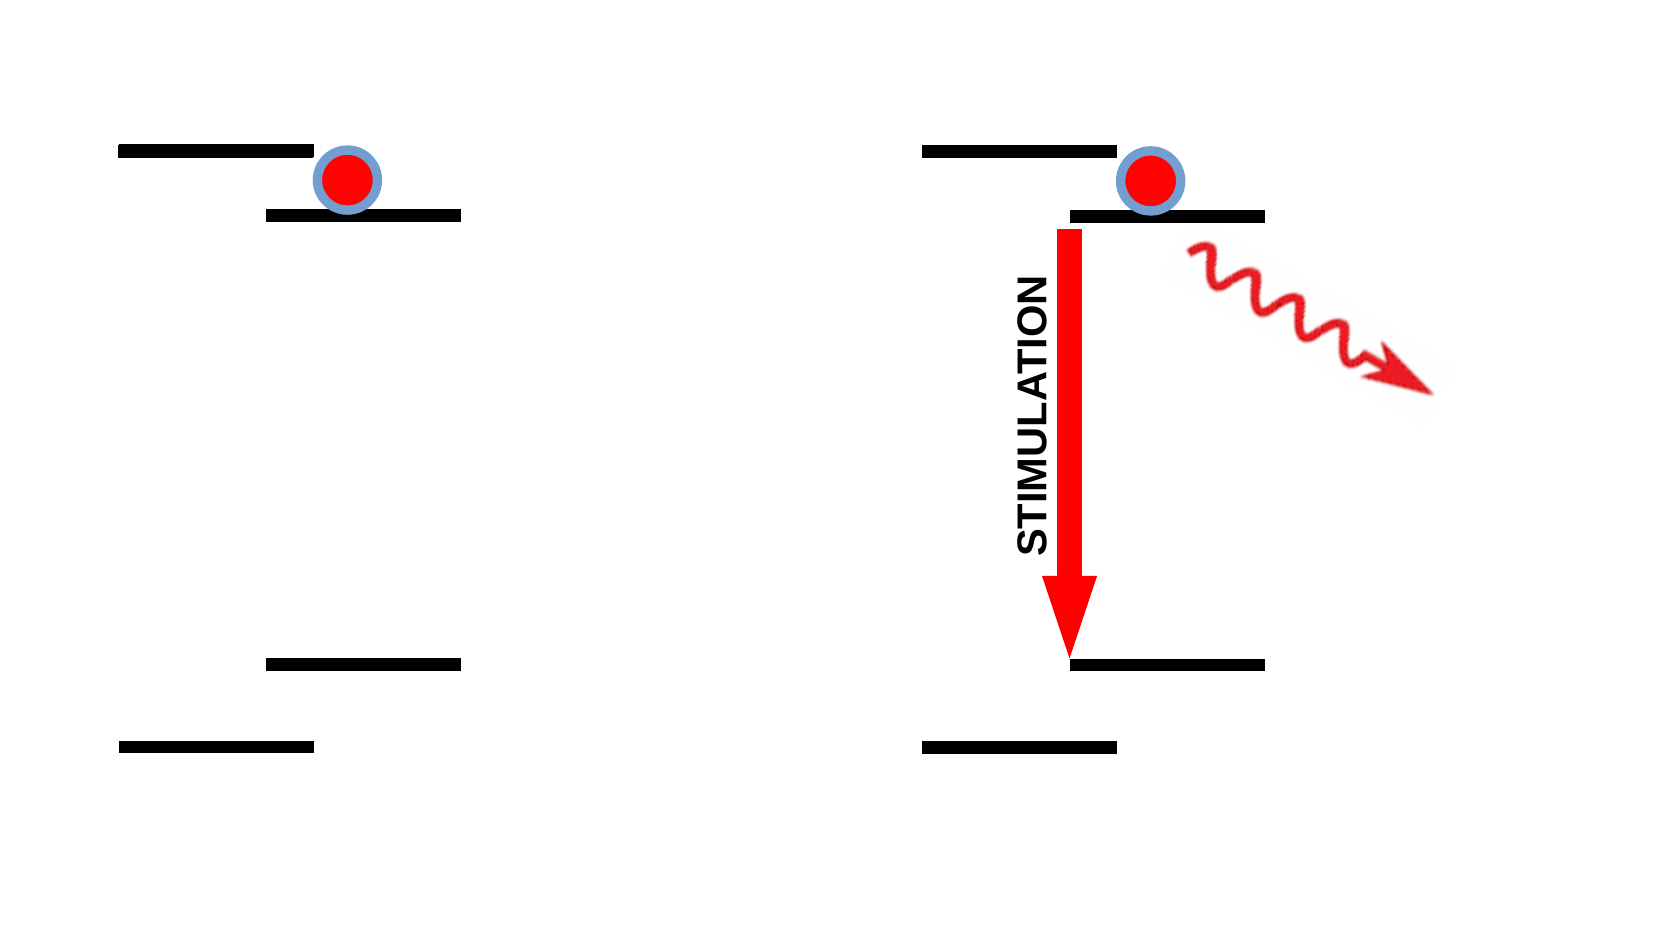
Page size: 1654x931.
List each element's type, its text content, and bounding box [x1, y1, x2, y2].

picture [1156, 223, 1462, 432]
text_box [1120, 150, 1181, 211]
text_box STIMULATION [1001, 160, 1063, 671]
text_box [317, 150, 378, 211]
